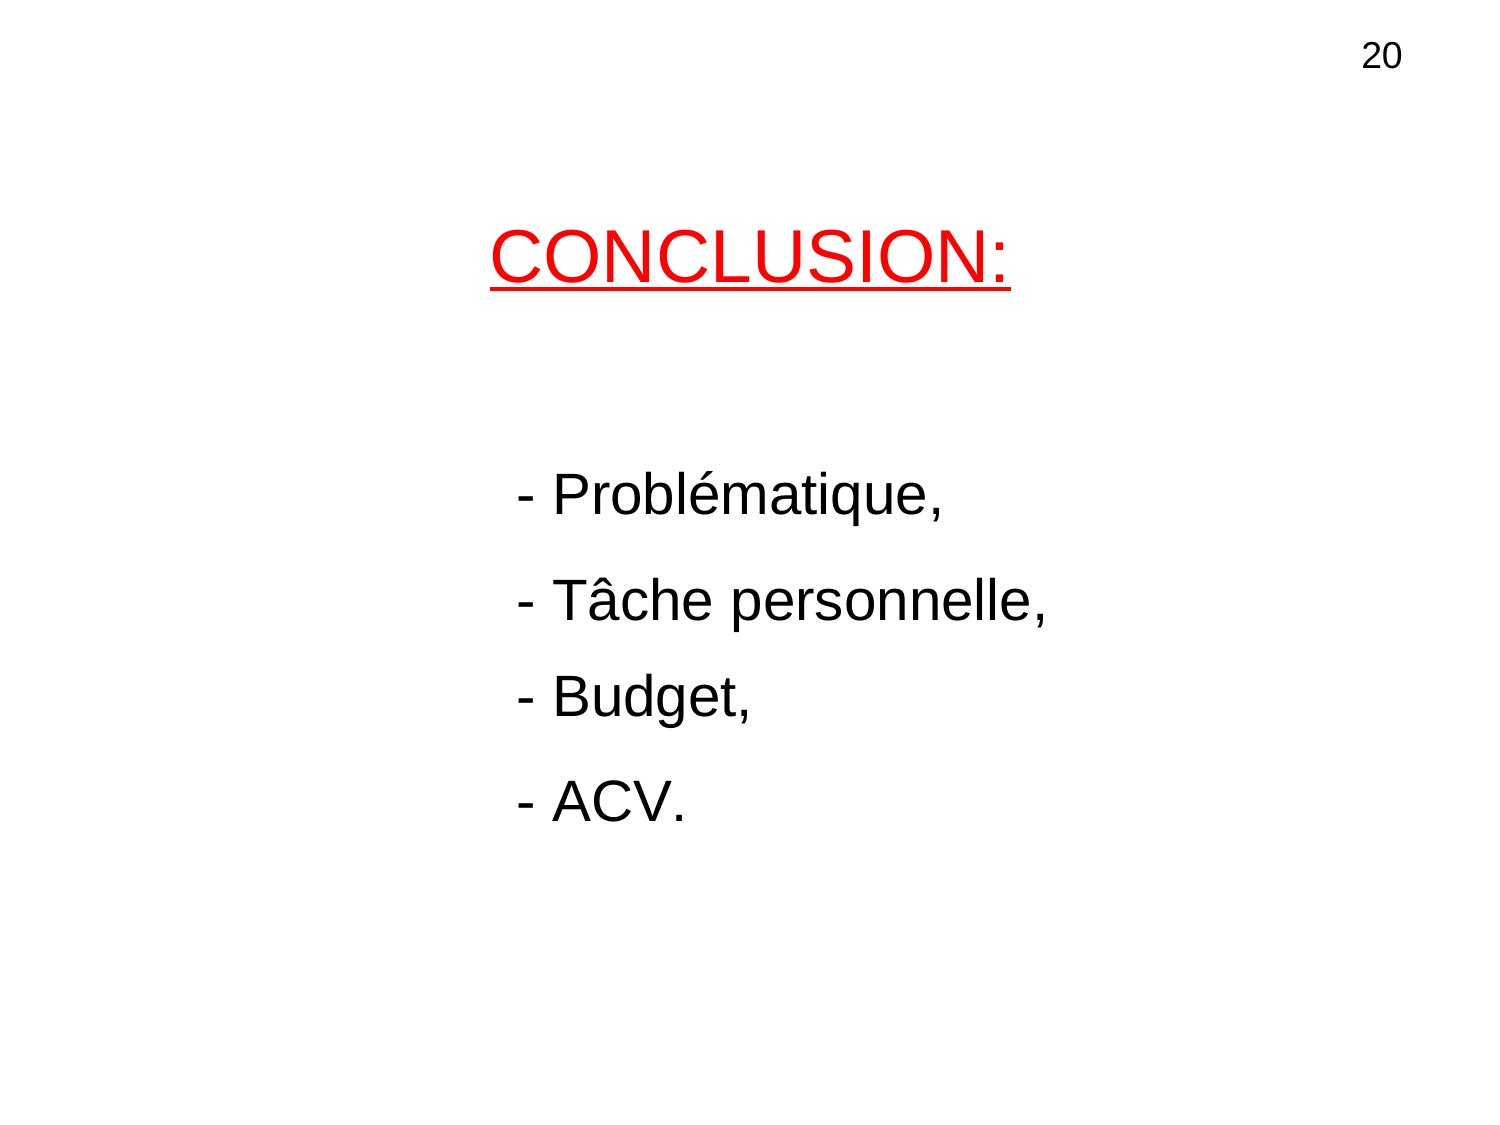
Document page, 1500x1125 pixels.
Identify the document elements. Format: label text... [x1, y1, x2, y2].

text_box - Tâche personnelle, [501, 555, 1075, 650]
text_box - Problématique, [501, 448, 975, 544]
text_box - Budget, [501, 650, 774, 736]
text_box CONCLUSION: [0, 199, 1500, 306]
text_box 20 [1346, 23, 1453, 84]
text_box - ACV. [501, 755, 727, 841]
